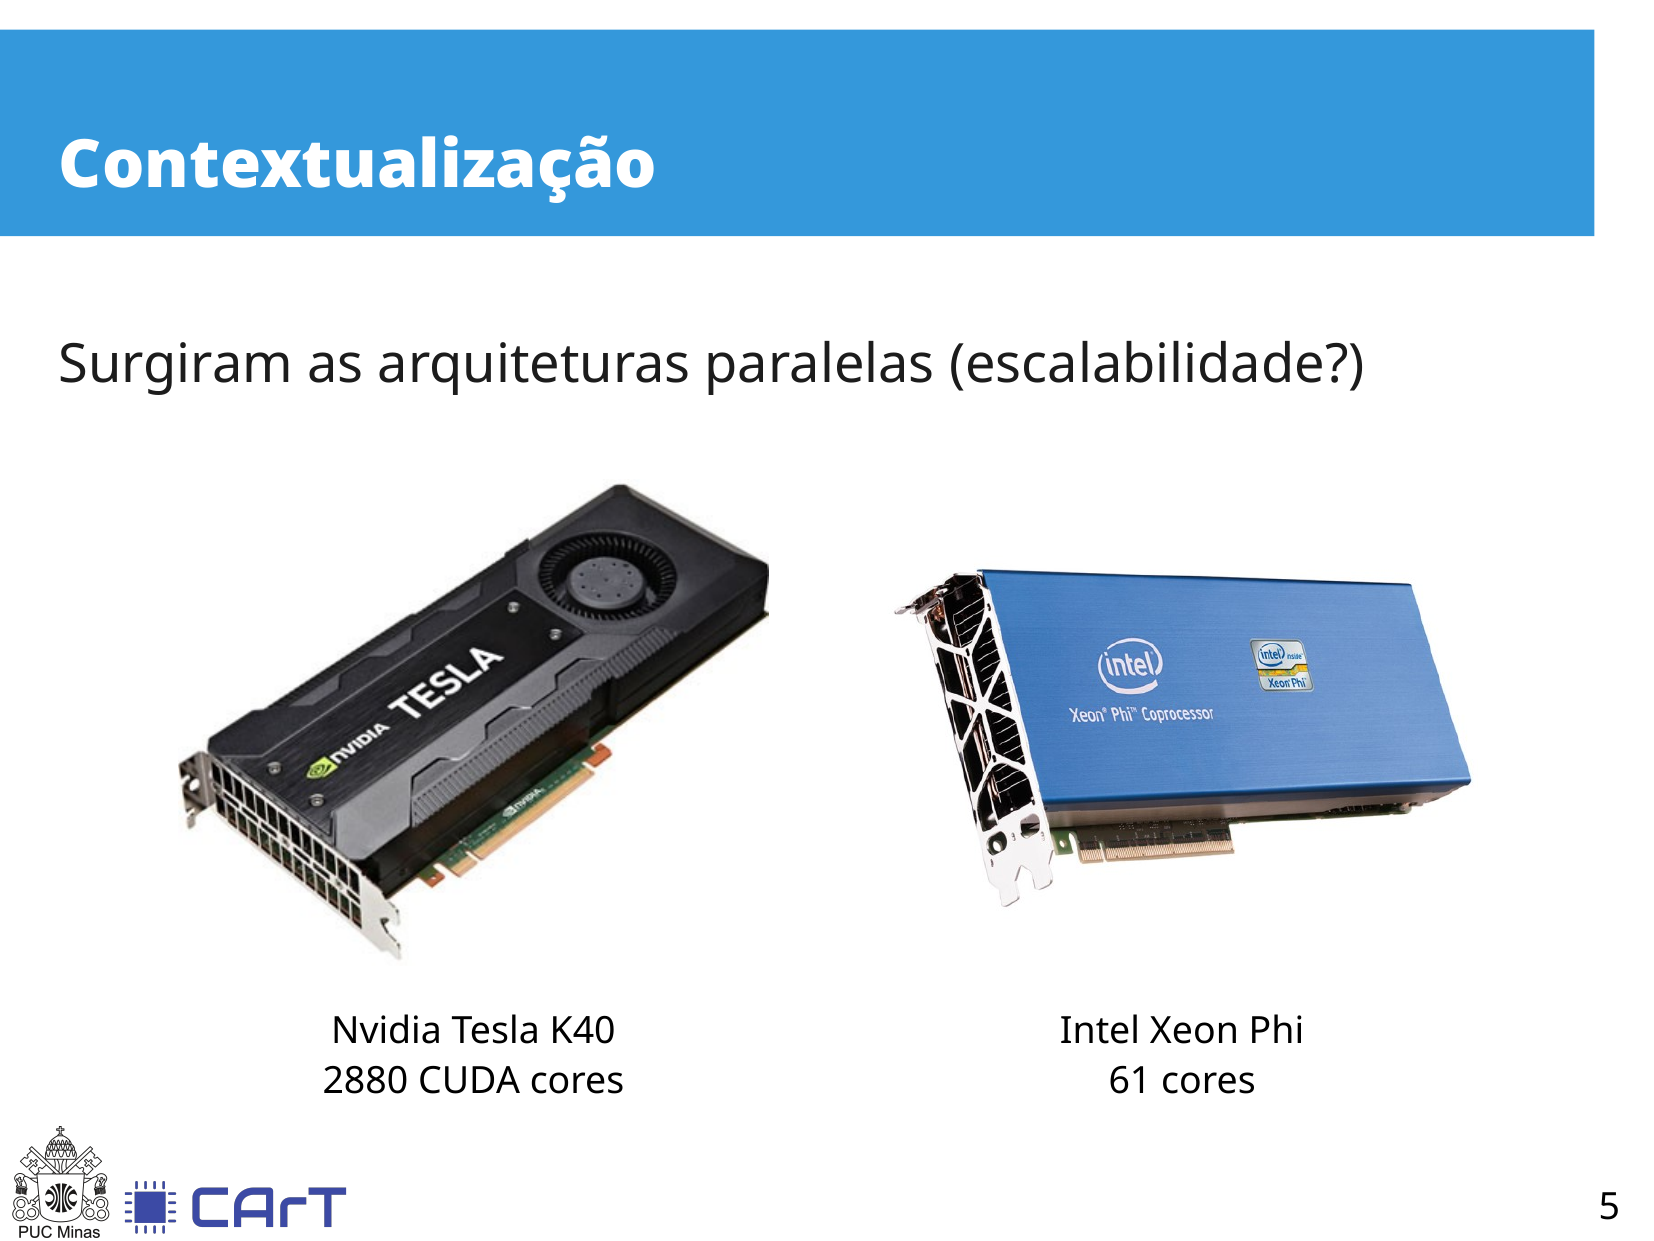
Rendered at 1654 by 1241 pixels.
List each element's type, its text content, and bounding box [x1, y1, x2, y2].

picture [124, 1181, 347, 1235]
list Surgiram as arquiteturas paralelas (escalabilidade?) [59, 324, 1565, 1093]
picture [887, 526, 1478, 919]
picture [178, 479, 769, 966]
title Contextualização [59, 59, 1595, 207]
picture [0, 1126, 119, 1241]
